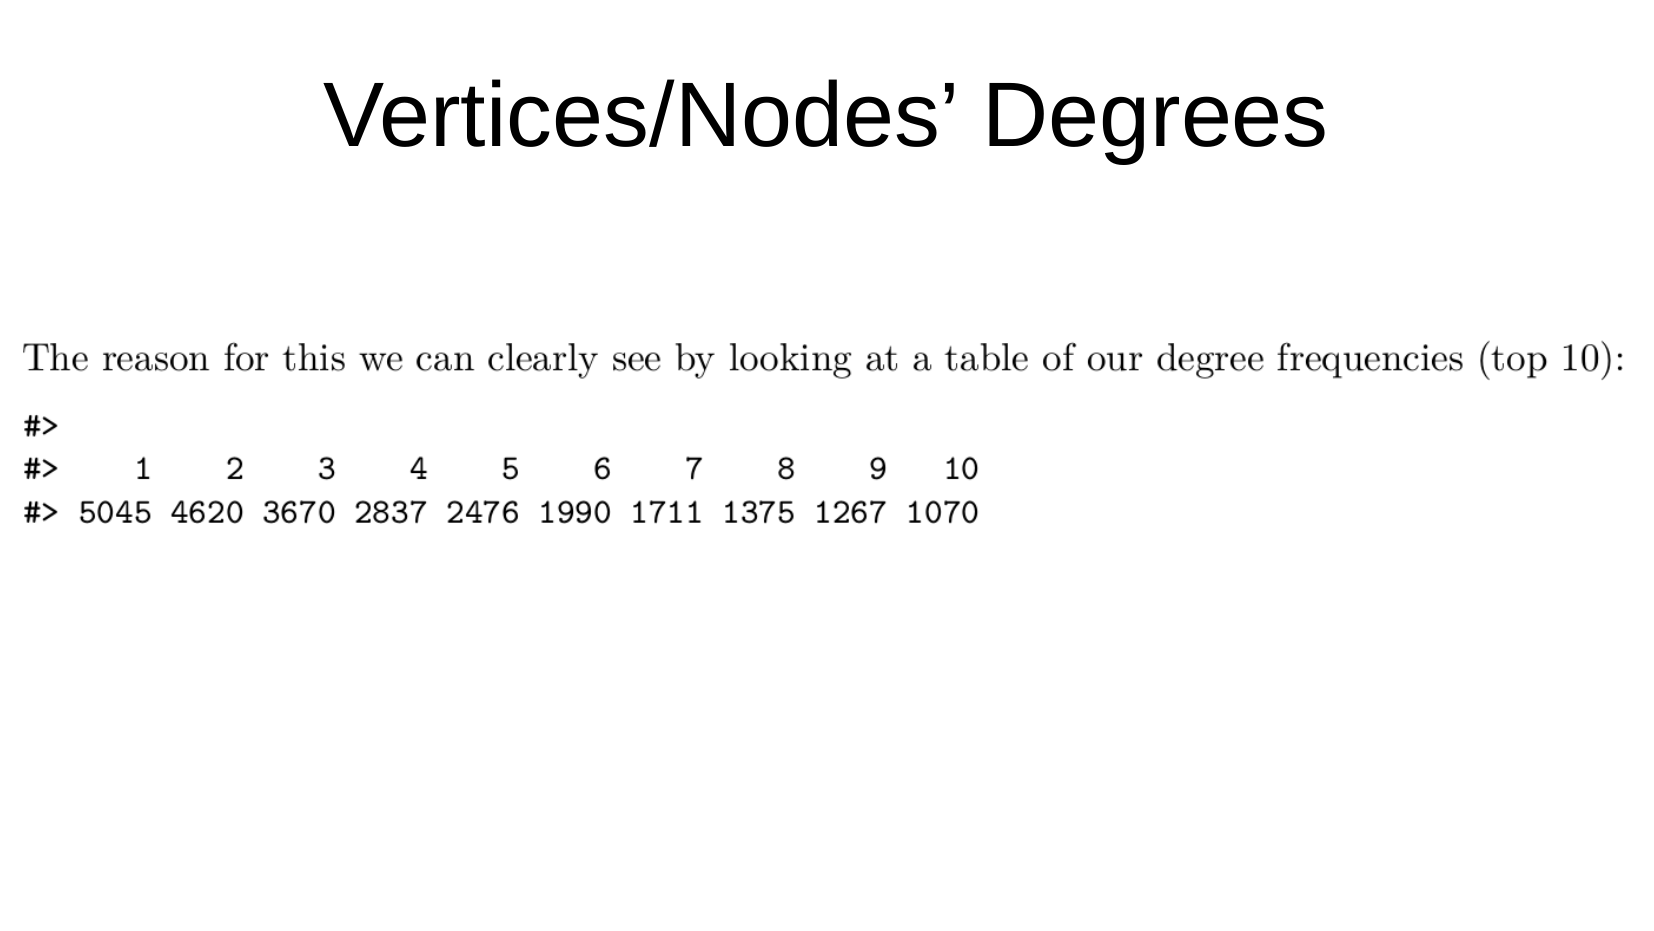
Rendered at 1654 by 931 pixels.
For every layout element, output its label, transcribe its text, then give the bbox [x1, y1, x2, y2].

picture [2, 329, 1654, 576]
title Vertices/Nodes’ Degrees [82, 37, 1571, 193]
